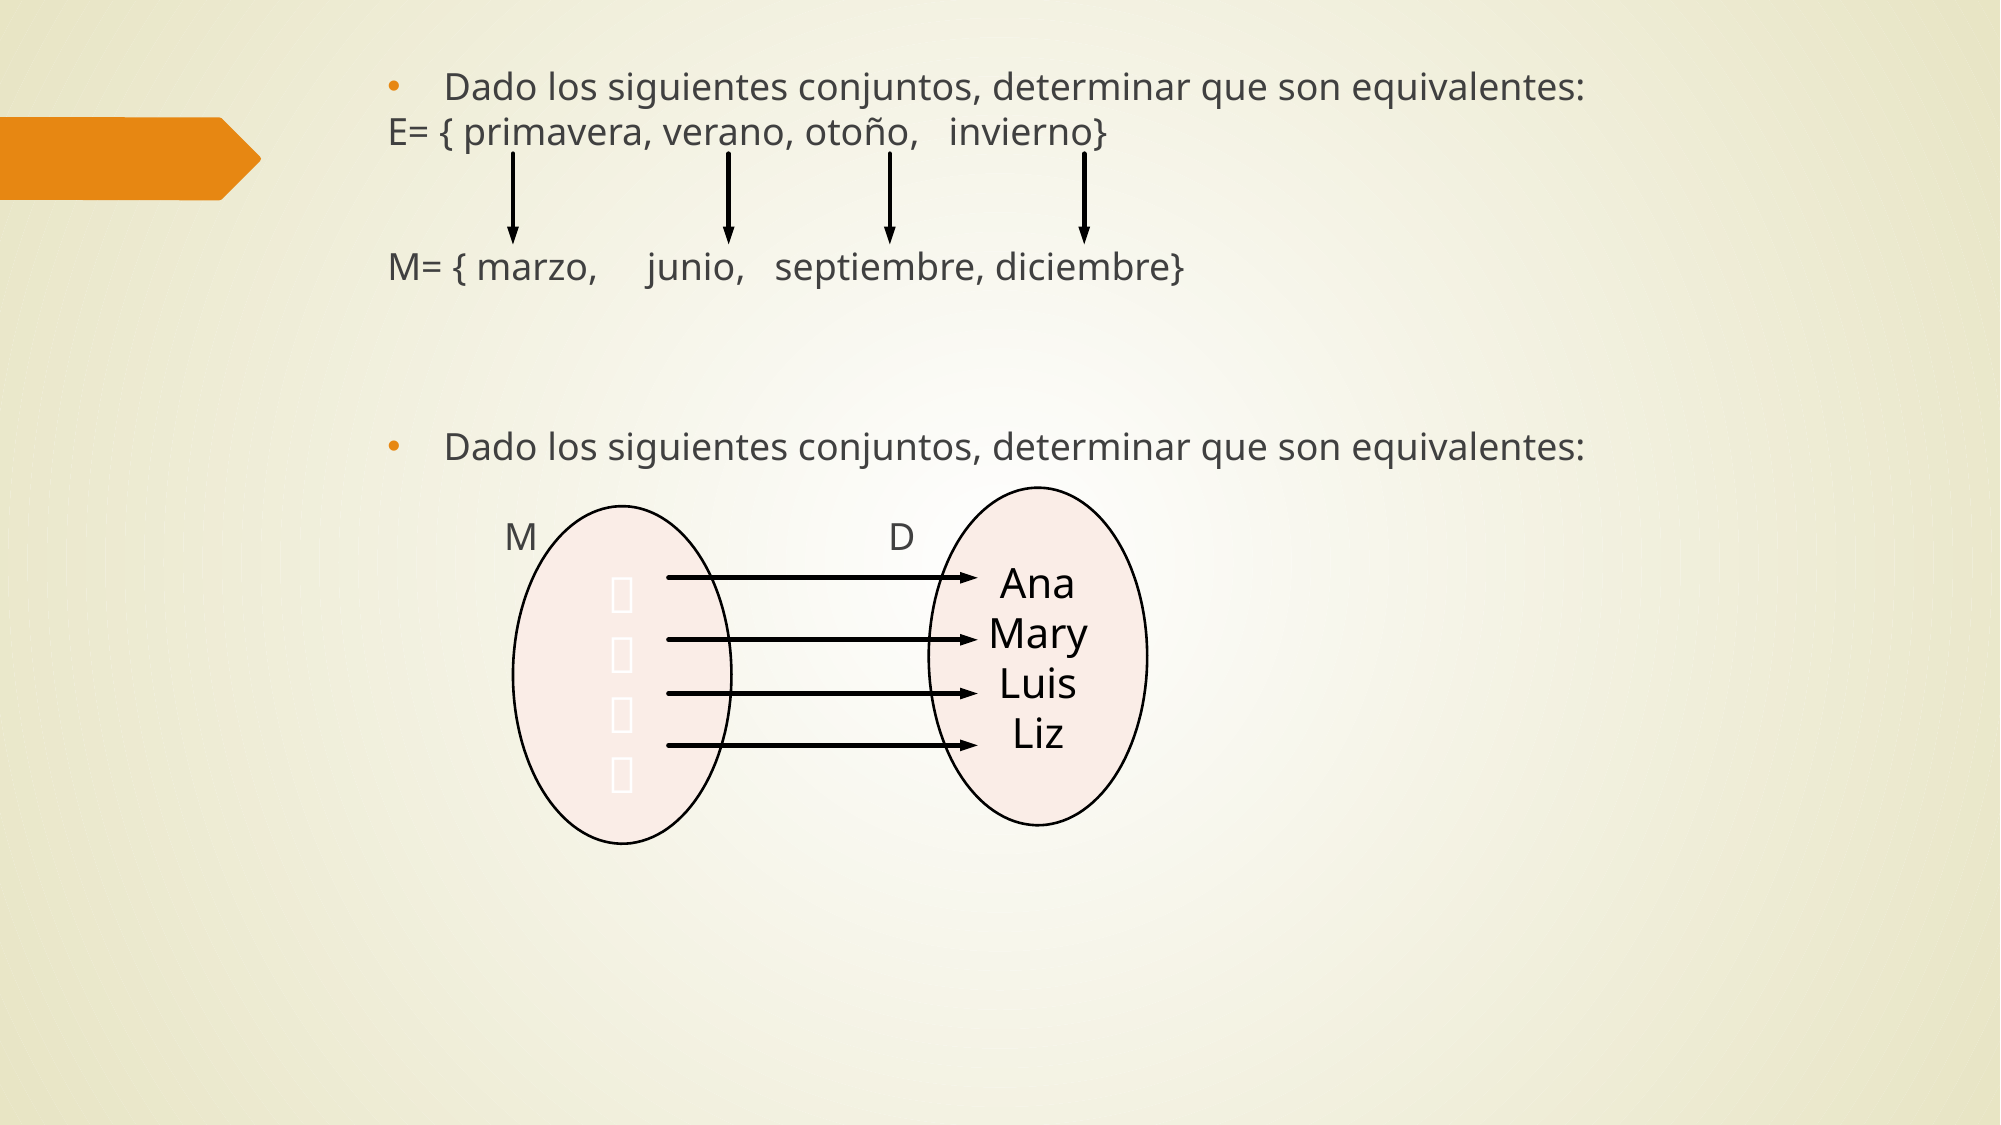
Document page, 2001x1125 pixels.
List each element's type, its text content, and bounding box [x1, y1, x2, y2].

list Dado los siguientes conjuntos, determinar que son equivalentes: E= { primavera, verano, otoño, invierno} M= { marzo, junio, septiembre, diciembre} Dado los siguientes conjuntos, determinar que son equivalentes: M D [372, 55, 1856, 1069]
text_box Ana Mary Luis Liz [928, 487, 1148, 826]
text_box 🐶 🐰 🐥 🐠 [512, 506, 732, 844]
